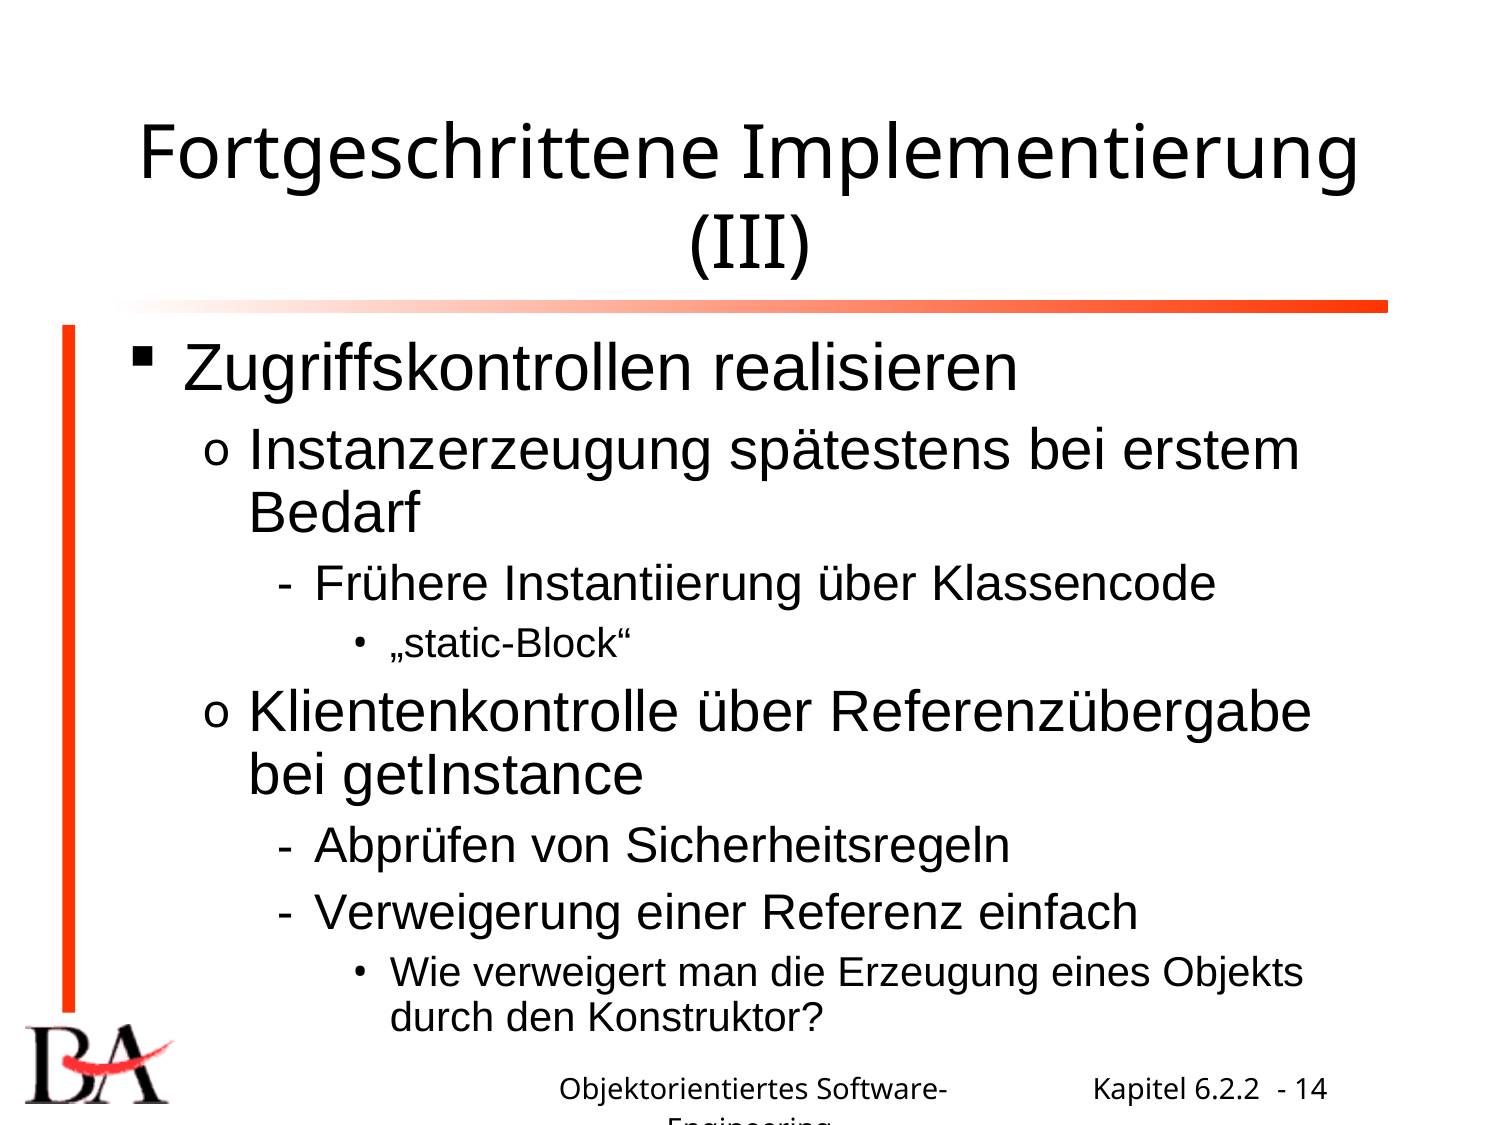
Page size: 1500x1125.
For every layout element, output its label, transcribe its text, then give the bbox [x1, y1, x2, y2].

title Fortgeschrittene Implementierung (III) [112, 96, 1388, 292]
list Zugriffskontrollen realisieren Instanzerzeugung spätestens bei erstem Bedarf Frühere Instantiierung über Klassencode „static-Block“ Klientenkontrolle über Referenzübergabe bei getInstance Abprüfen von Sicherheitsregeln Verweigerung einer Referenz einfach Wie verweigert man die Erzeugung eines Objekts durch den Konstruktor? [112, 324, 1388, 1051]
picture [24, 1024, 175, 1104]
